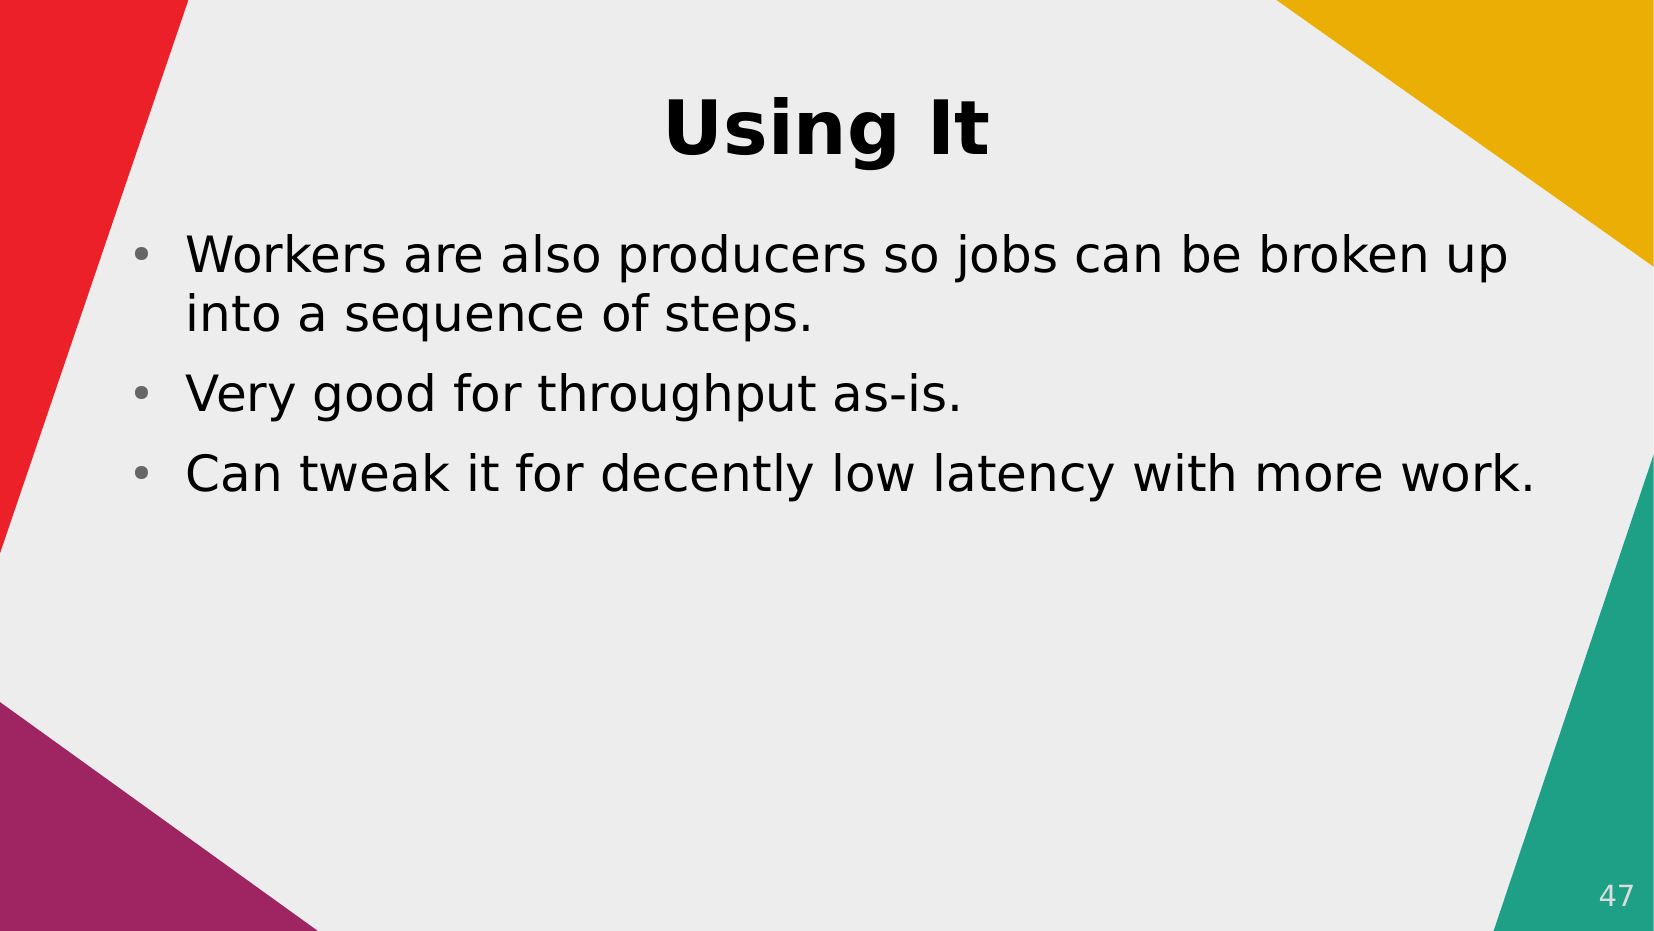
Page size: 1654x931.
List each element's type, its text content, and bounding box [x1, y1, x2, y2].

title Using It [114, 54, 1539, 203]
list Workers are also producers so jobs can be broken up into a sequence of steps. Very good for throughput as-is. Can tweak it for decently low latency with more work. [114, 226, 1539, 775]
